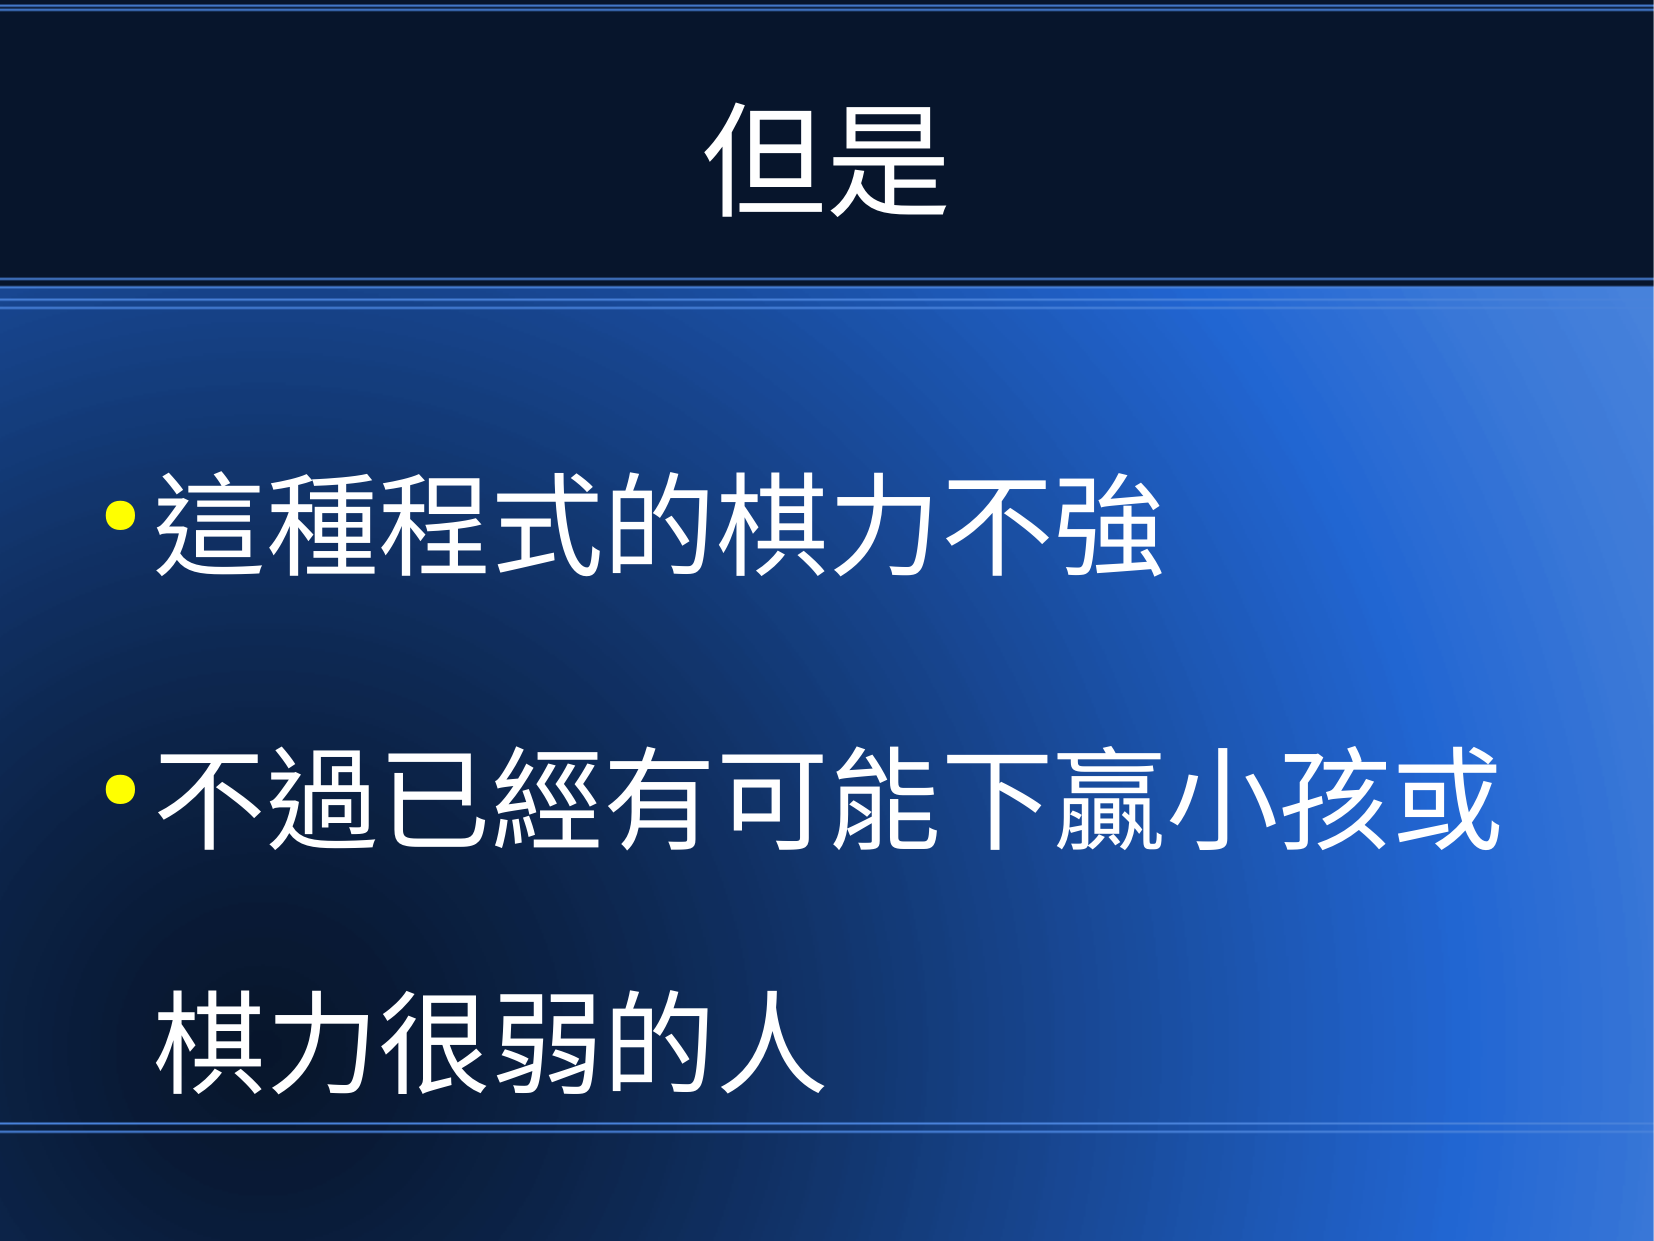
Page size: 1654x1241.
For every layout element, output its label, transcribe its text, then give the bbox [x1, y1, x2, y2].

picture [0, 0, 1654, 1241]
title 但是 [82, 49, 1571, 257]
list 這種程式的棋力不強 不過已經有可能下贏小孩或棋力很弱的人 [82, 355, 1571, 1241]
